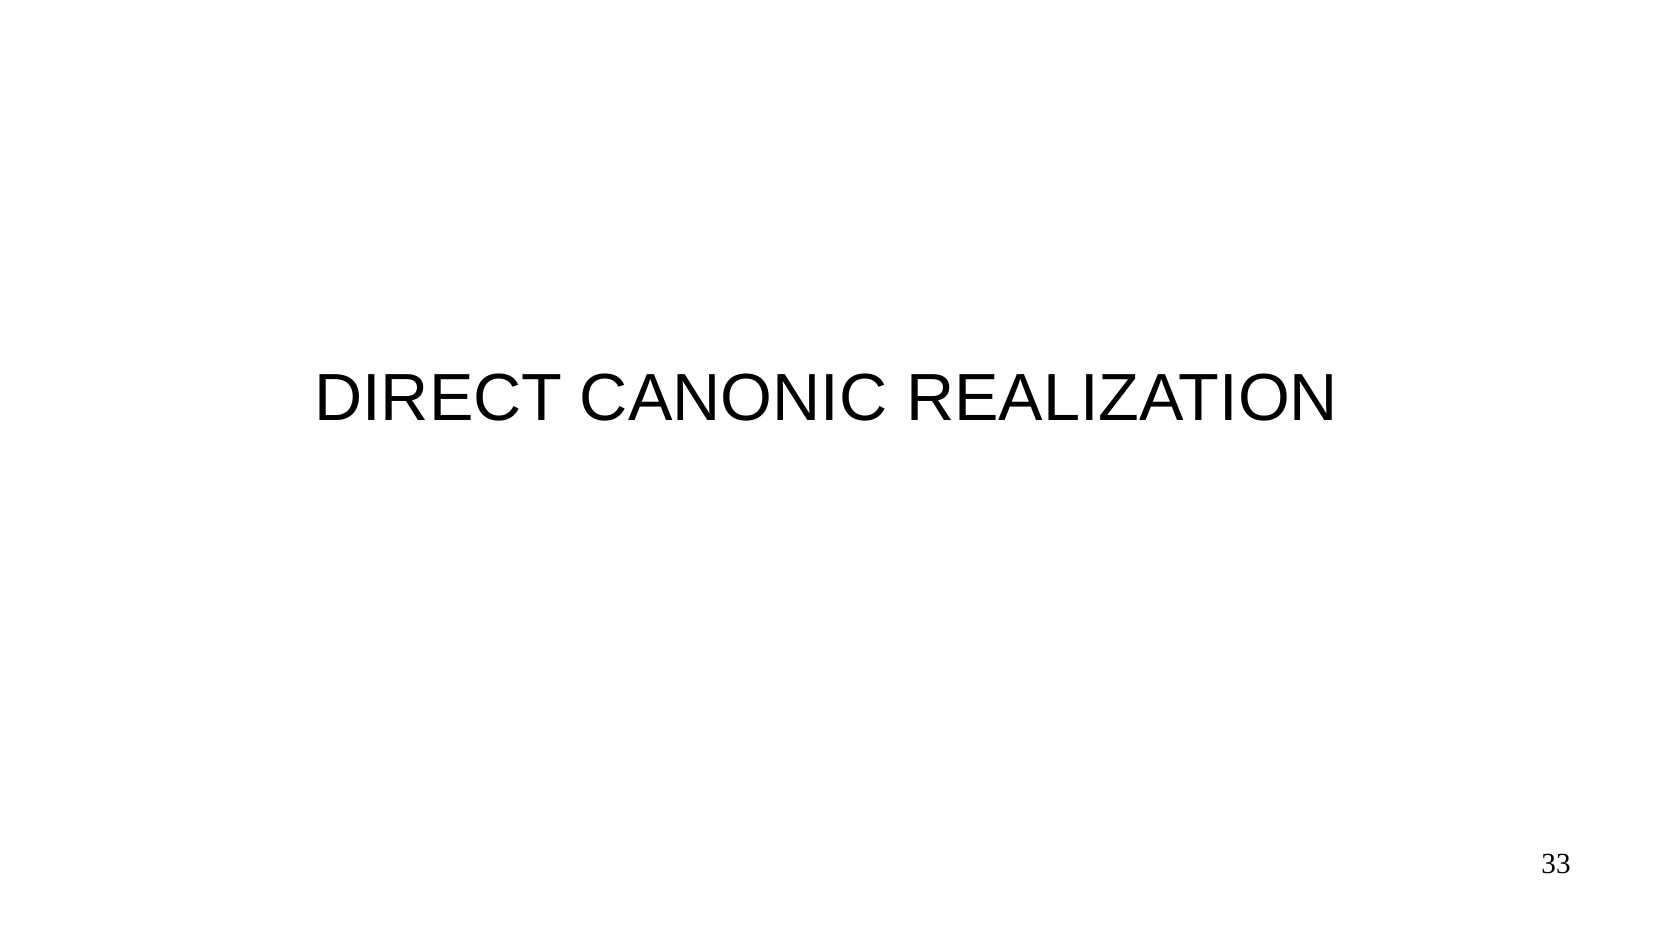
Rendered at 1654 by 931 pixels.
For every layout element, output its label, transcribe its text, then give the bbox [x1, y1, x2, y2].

subtitle DIRECT CANONIC REALIZATION [82, 37, 1571, 757]
